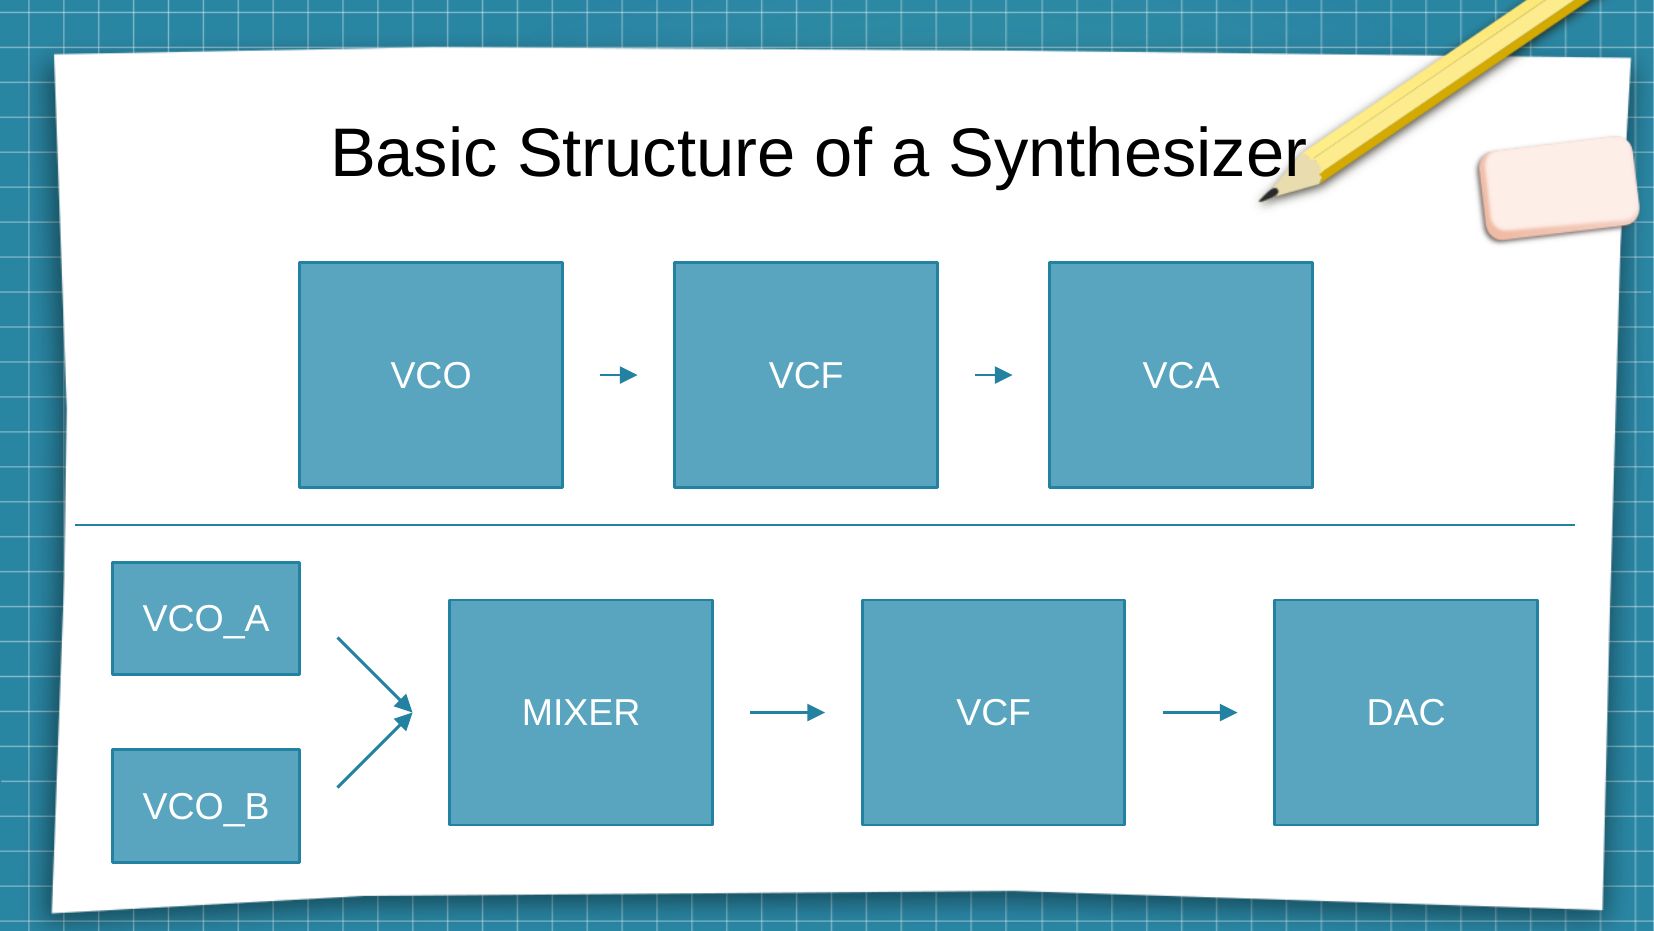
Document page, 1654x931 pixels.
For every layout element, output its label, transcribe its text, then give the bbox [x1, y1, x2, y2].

picture [0, 0, 1654, 931]
text_box VCO_A [112, 562, 300, 675]
text_box DAC [1274, 600, 1538, 826]
text_box MIXER [449, 600, 713, 826]
text_box VCF [862, 600, 1125, 826]
title Basic Structure of a Synthesizer [75, 75, 1564, 231]
text_box VCO_B [112, 749, 300, 863]
text_box VCA [1049, 262, 1313, 488]
text_box VCO [299, 262, 563, 488]
text_box VCF [674, 262, 938, 488]
